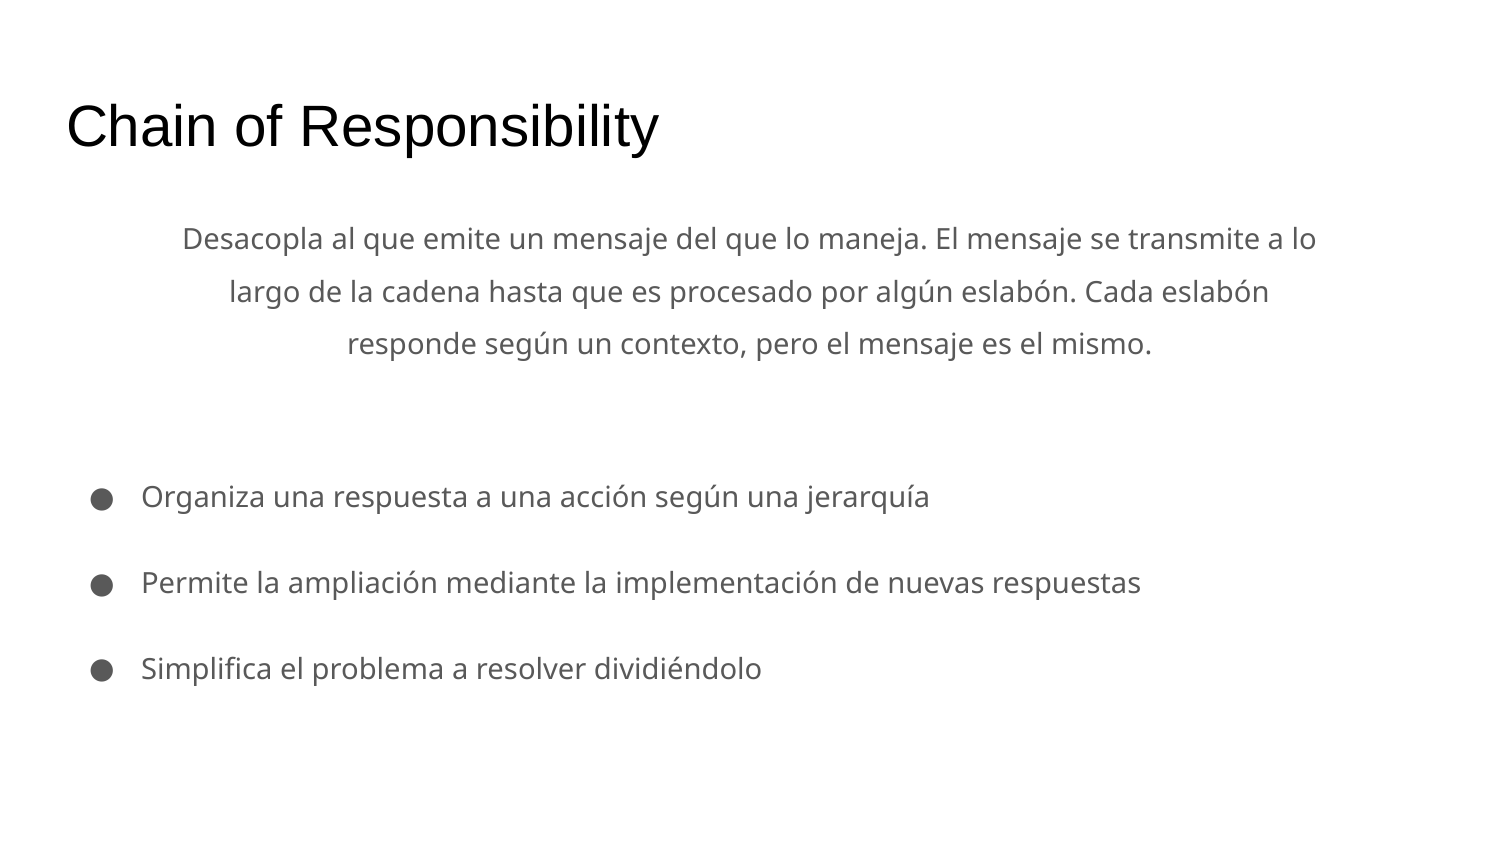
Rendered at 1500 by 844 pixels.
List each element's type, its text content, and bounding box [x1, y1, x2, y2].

text_box Desacopla al que emite un mensaje del que lo maneja. El mensaje se transmite a lo largo de la cadena hasta que es procesado por algún eslabón. Cada eslabón responde según un contexto, pero el mensaje es el mismo. [163, 188, 1337, 375]
title Chain of Responsibility [51, 72, 1449, 167]
list Organiza una respuesta a una acción según una jerarquía Permite la ampliación mediante la implementación de nuevas respuestas Simplifica el problema a resolver dividiéndolo [51, 443, 1449, 703]
